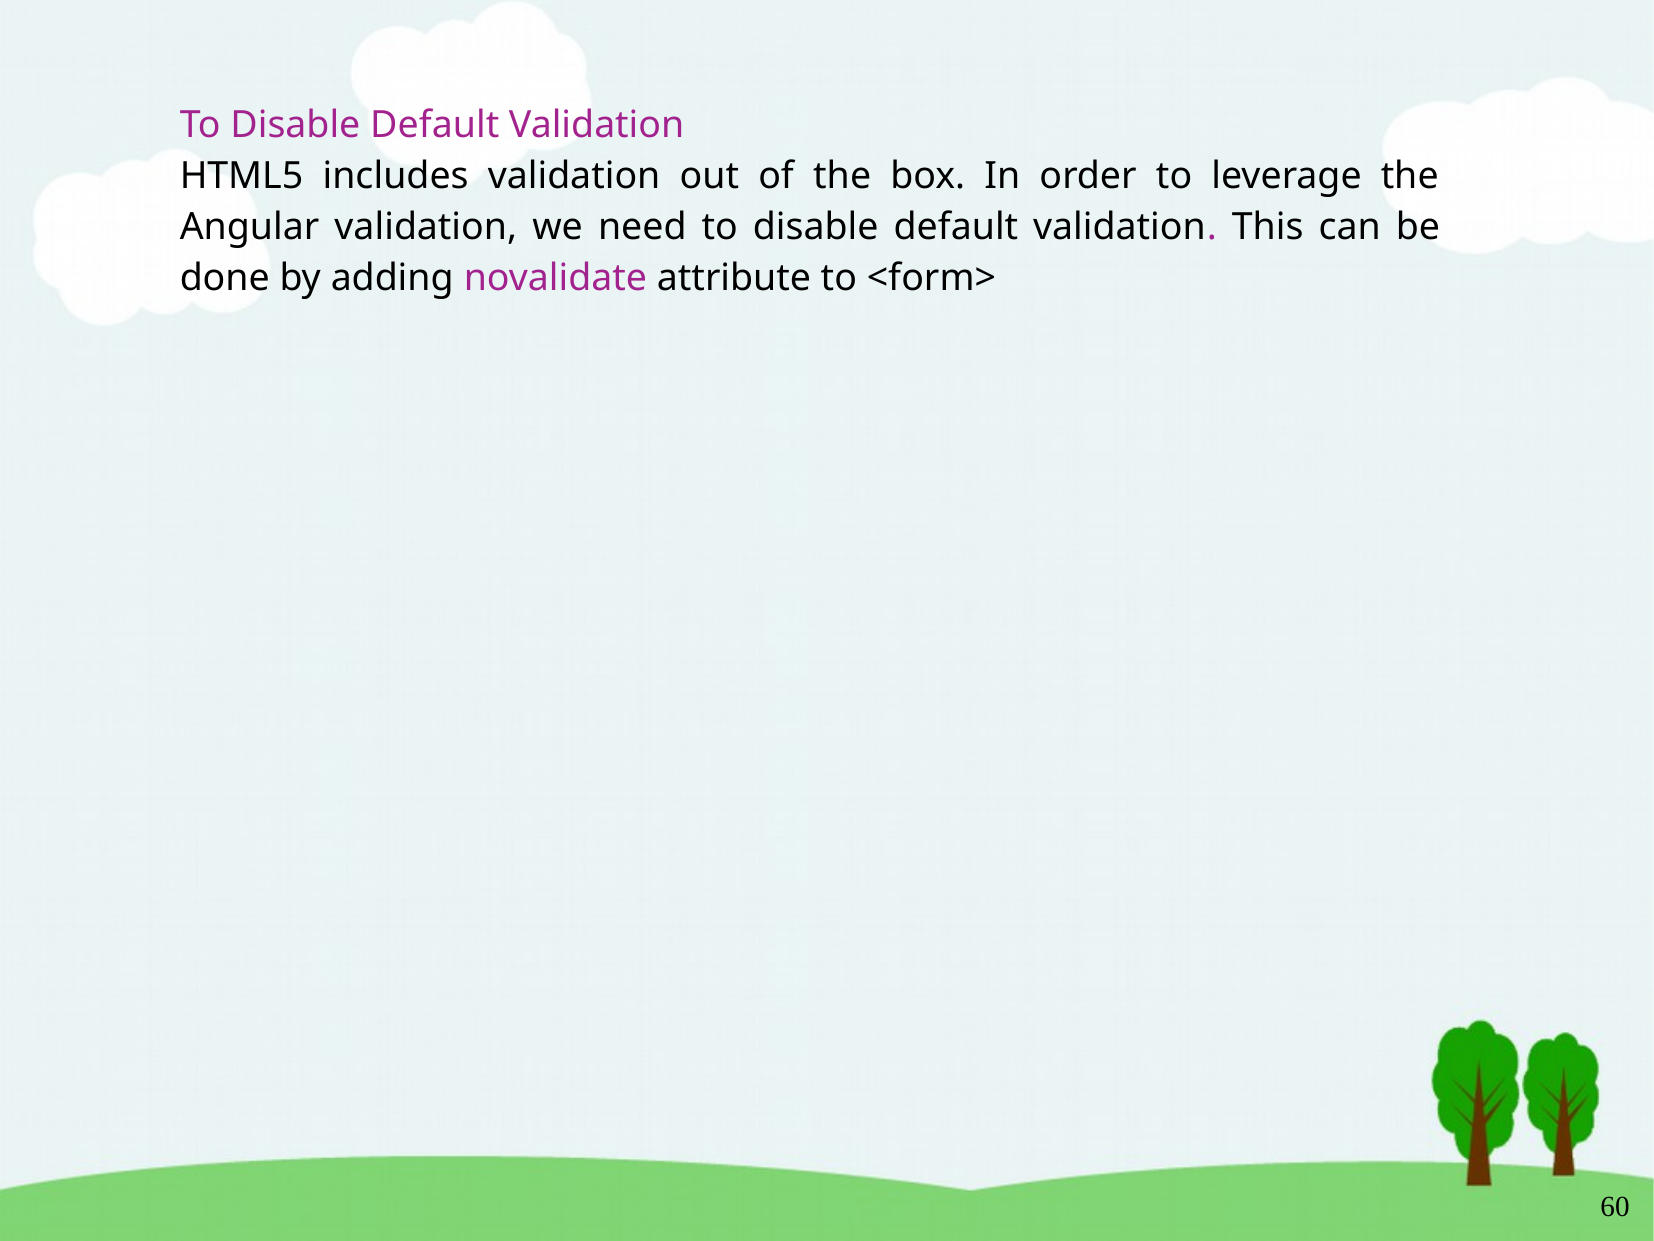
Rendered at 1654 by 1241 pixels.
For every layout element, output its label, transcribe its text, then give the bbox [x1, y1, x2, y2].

picture [0, 0, 1654, 1241]
text_box To Disable Default Validation HTML5 includes validation out of the box. In order to leverage the Angular validation, we need to disable default validation. This can be done by adding novalidate attribute to <form> [165, 90, 1456, 394]
